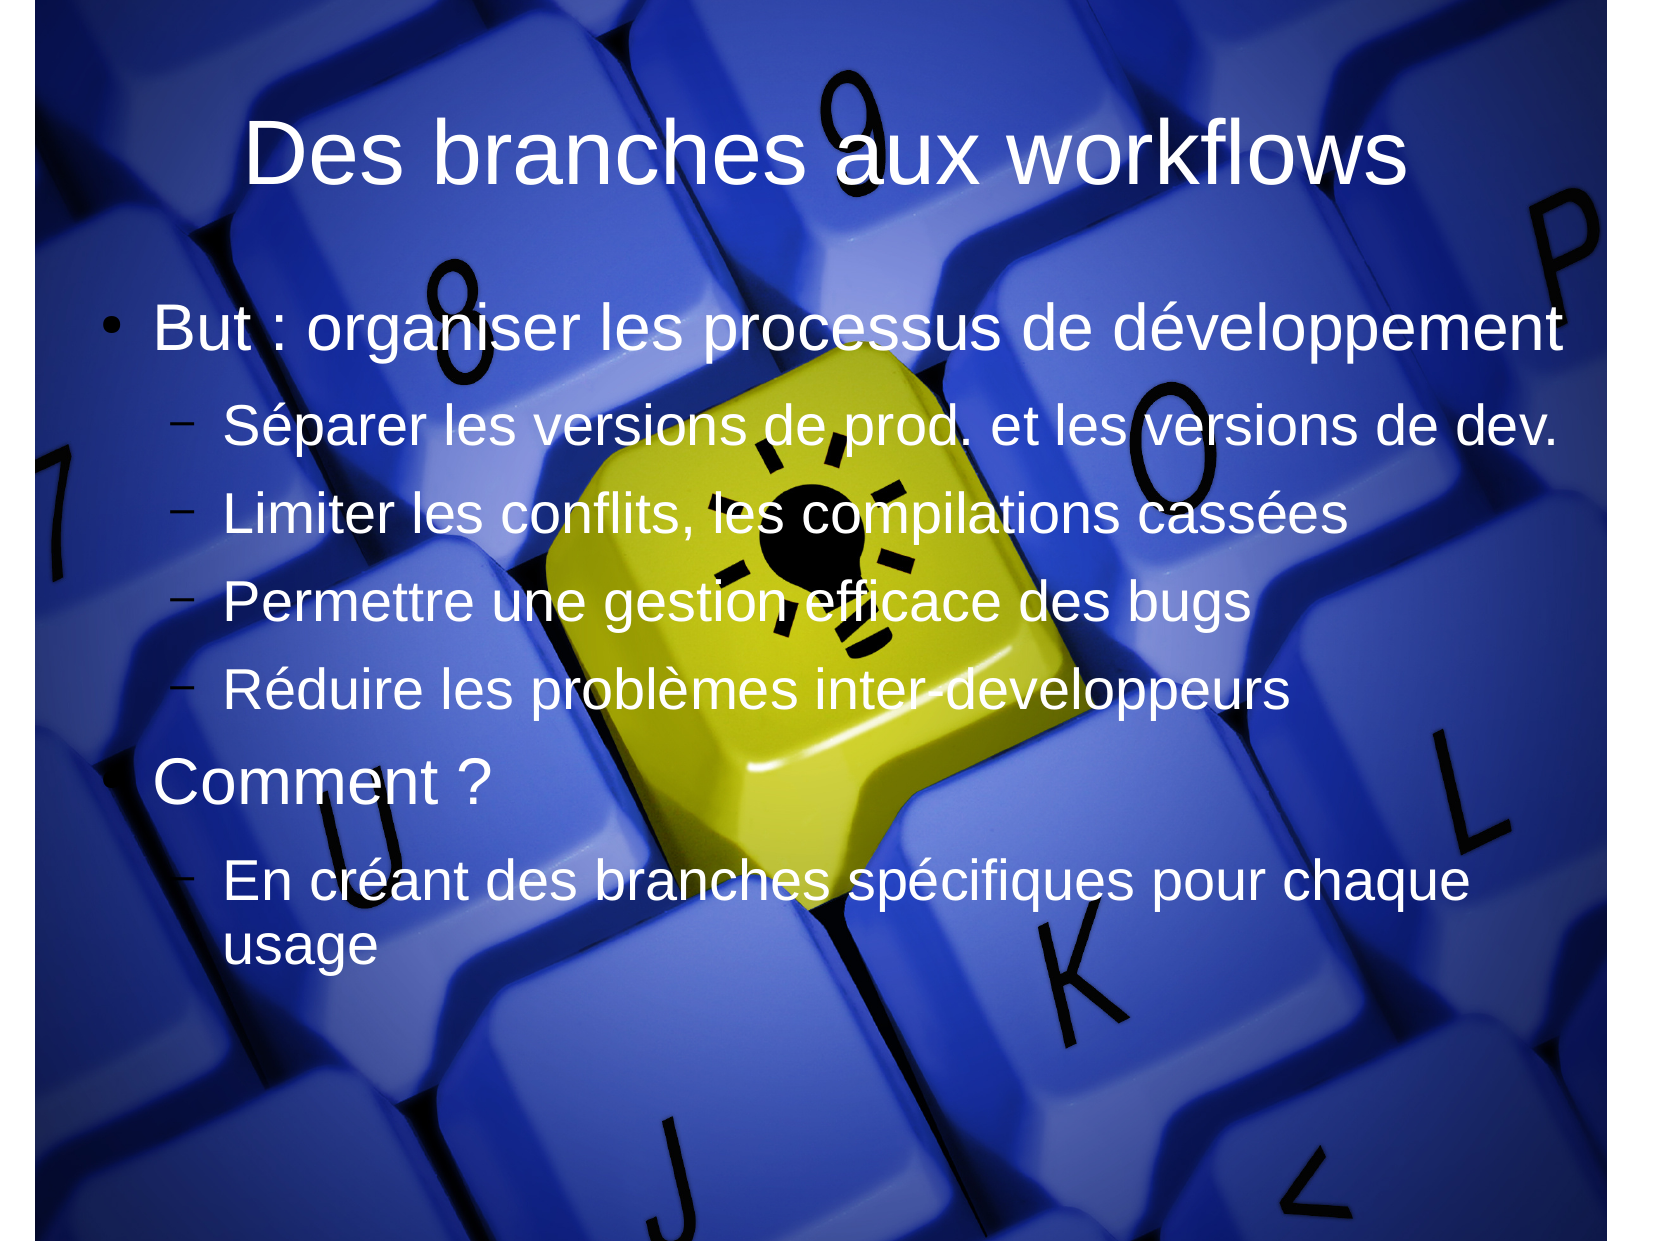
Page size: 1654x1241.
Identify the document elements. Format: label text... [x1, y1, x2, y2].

title Des branches aux workflows [82, 49, 1571, 257]
picture [35, 0, 1607, 1241]
list But : organiser les processus de développement Séparer les versions de prod. et les versions de dev. Limiter les conflits, les compilations cassées Permettre une gestion efficace des bugs Réduire les problèmes inter-developpeurs Comment ? En créant des branches spécifiques pour chaque usage [82, 290, 1571, 1111]
